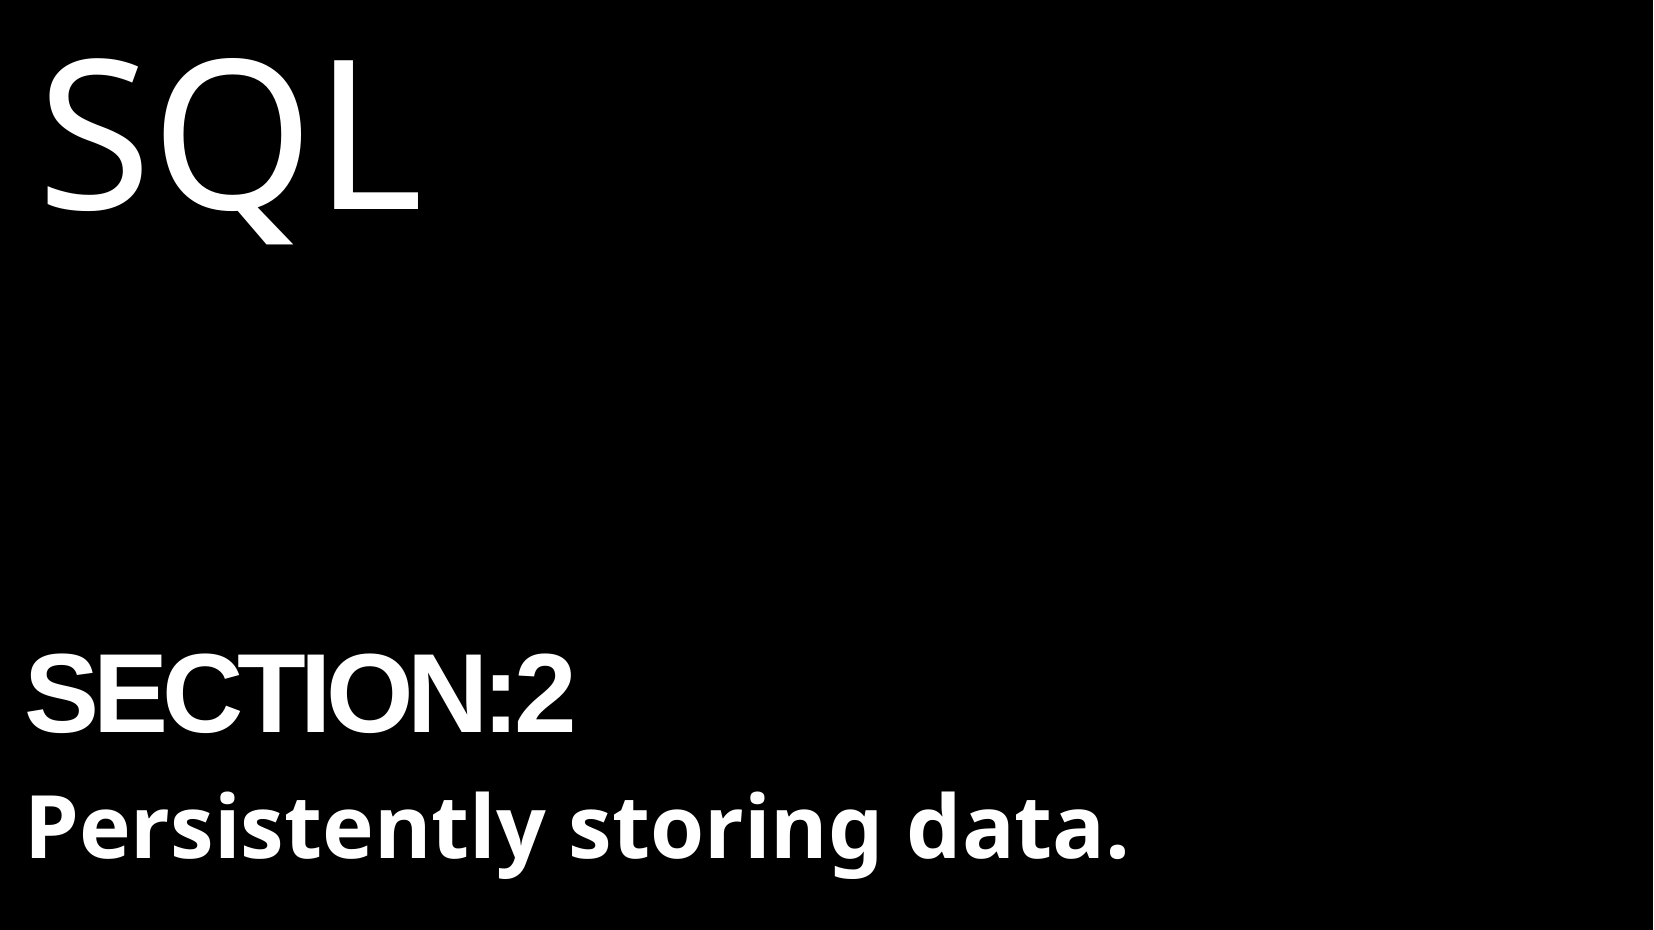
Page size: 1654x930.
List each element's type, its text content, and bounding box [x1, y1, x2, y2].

title Persistently storing data. [24, 637, 1653, 930]
title SQL [37, 0, 1576, 338]
title SECTION:2 [24, 562, 962, 826]
